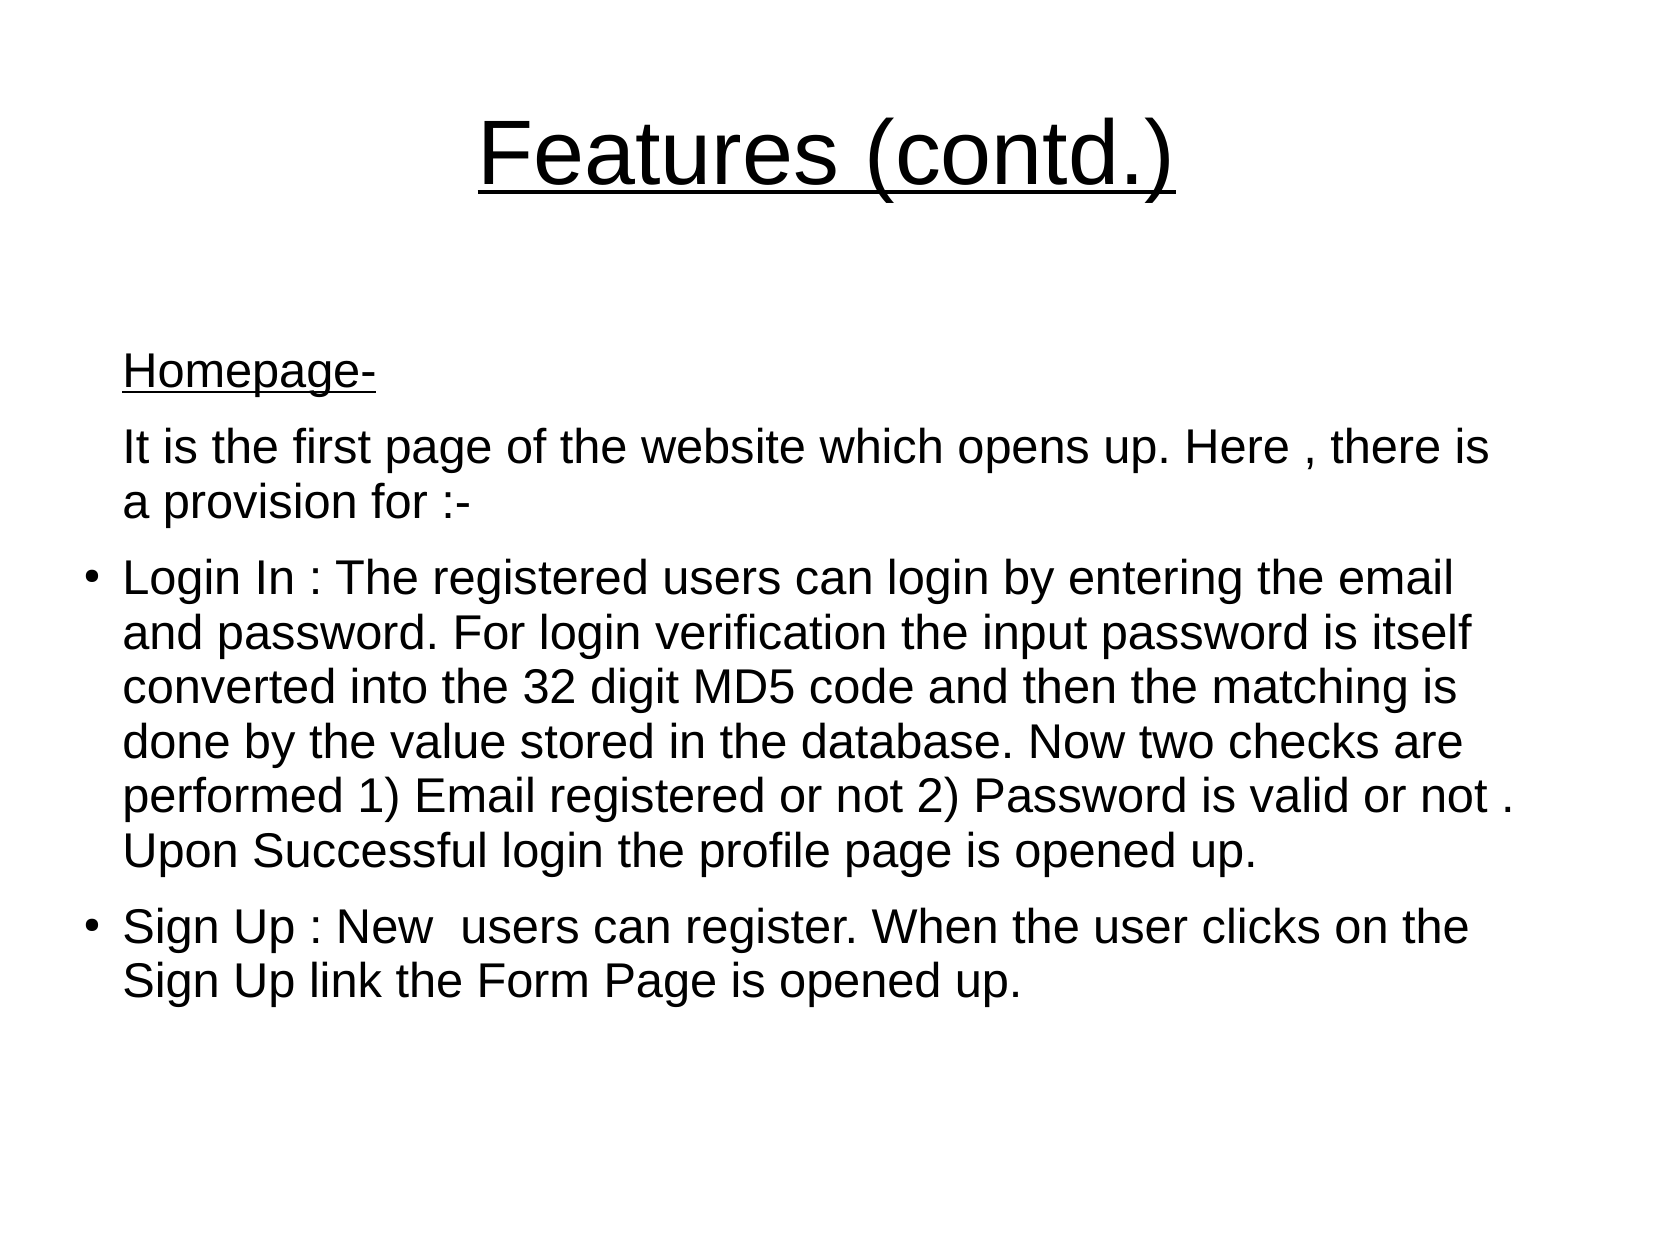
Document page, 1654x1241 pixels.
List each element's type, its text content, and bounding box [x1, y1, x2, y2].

title Features (contd.) [82, 49, 1571, 257]
list Homepage- It is the first page of the website which opens up. Here , there is a provision for :- Login In : The registered users can login by entering the email and password. For login verification the input password is itself converted into the 32 digit MD5 code and then the matching is done by the value stored in the database. Now two checks are performed 1) Email registered or not 2) Password is valid or not . Upon Successful login the profile page is opened up. Sign Up : New users can register. When the user clicks on the Sign Up link the Form Page is opened up. [70, 343, 1526, 1063]
